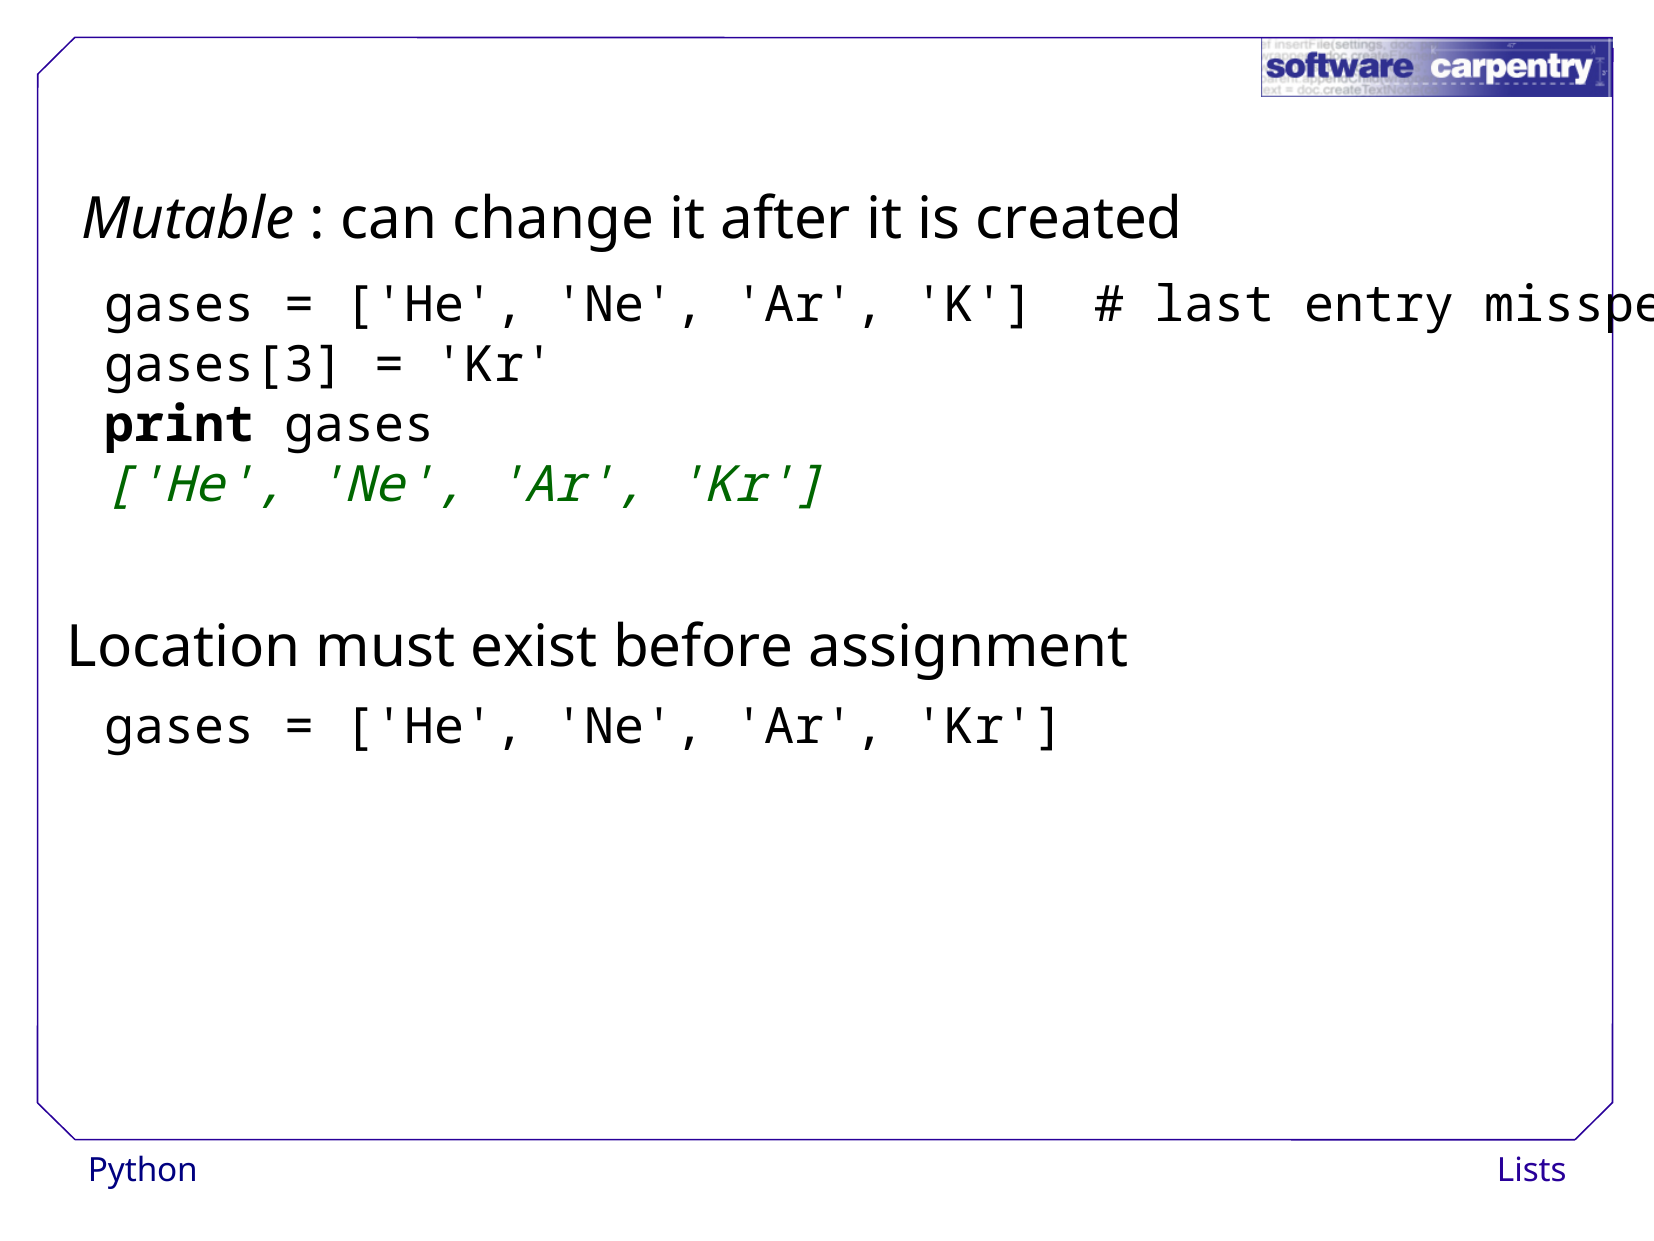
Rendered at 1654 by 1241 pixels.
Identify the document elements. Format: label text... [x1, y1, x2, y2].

text_box gases = ['He', 'Ne', 'Ar', 'K'] # last entry misspelled gases[3] = 'Kr' print gases ['He', 'Ne', 'Ar', 'Kr'] [89, 263, 1512, 529]
text_box gases = ['He', 'Ne', 'Ar', 'Kr'] [89, 686, 1512, 951]
text_box Mutable : can change it after it is created [67, 138, 1348, 259]
text_box Location must exist before assignment [51, 565, 1294, 687]
picture [1261, 39, 1613, 97]
